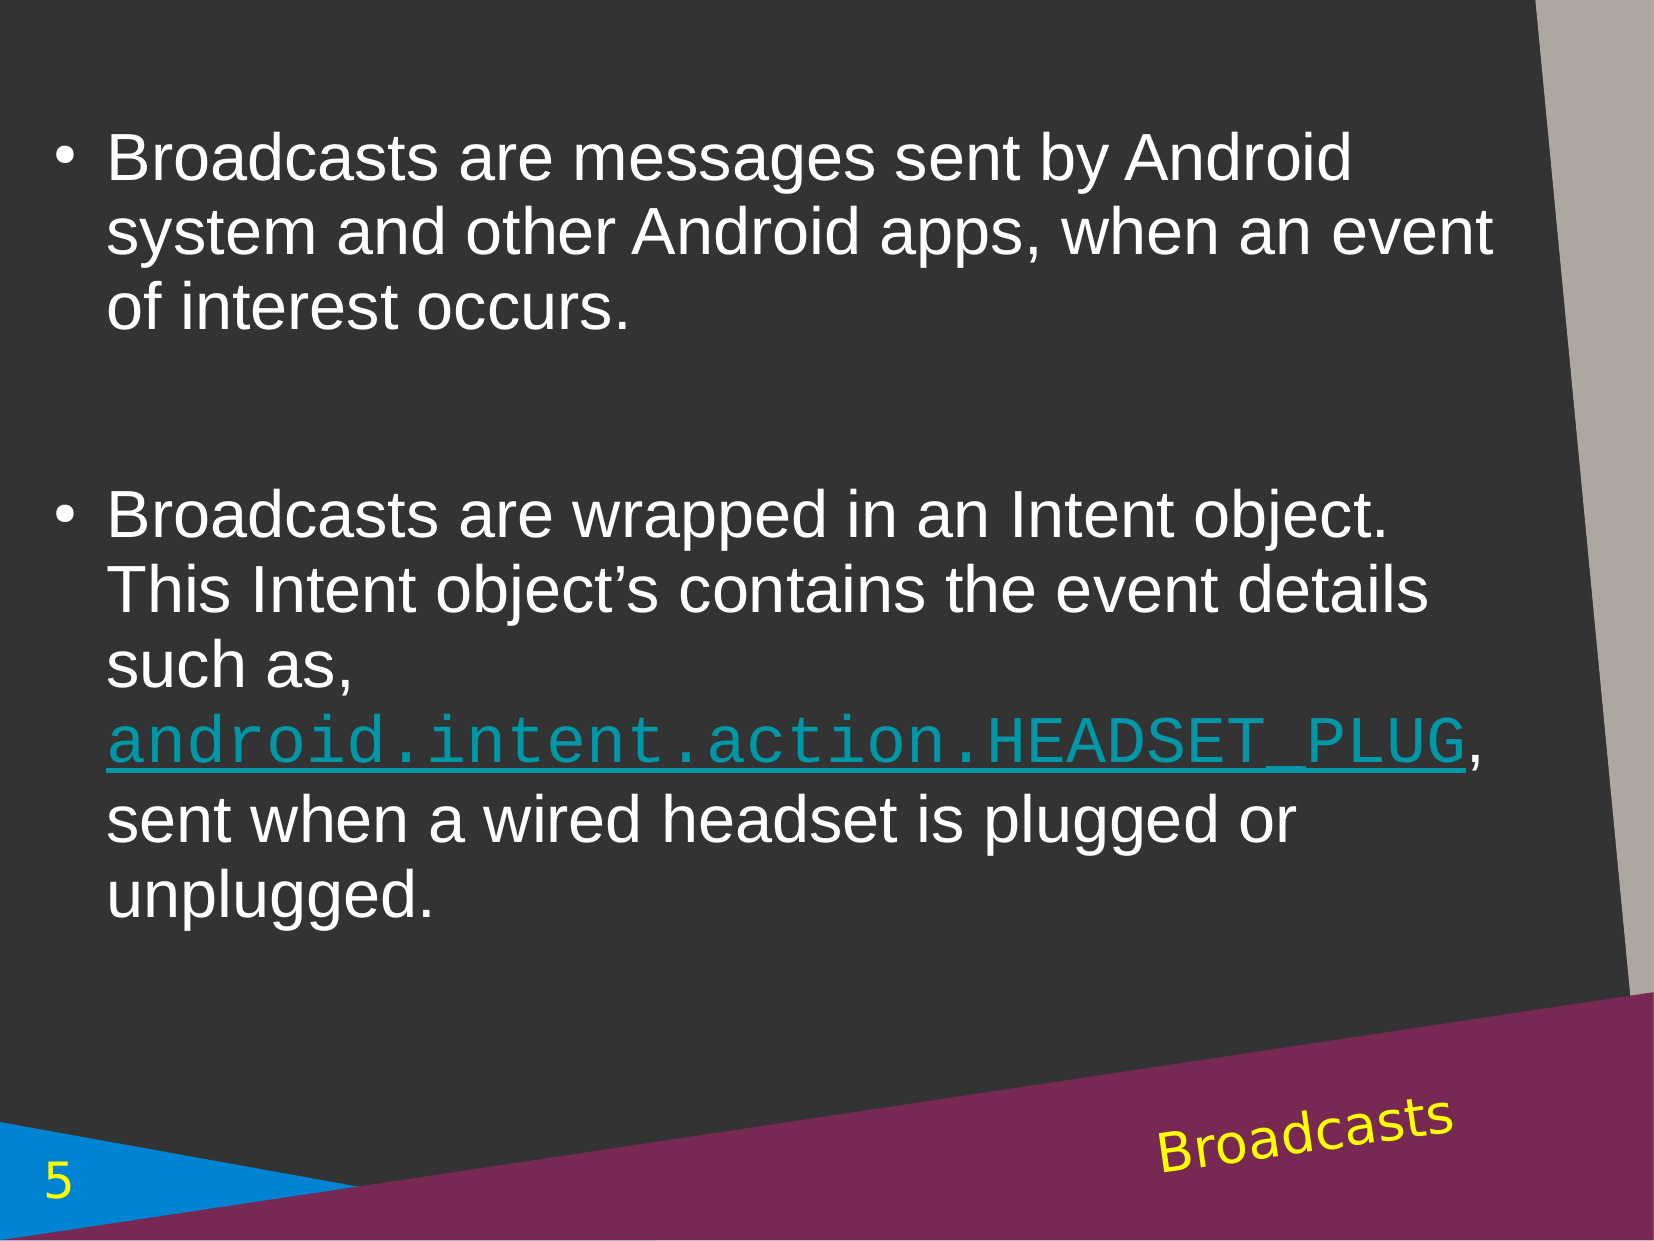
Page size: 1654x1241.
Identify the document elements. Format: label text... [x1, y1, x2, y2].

list Broadcasts are messages sent by Android system and other Android apps, when an event of interest occurs. Broadcasts are wrapped in an Intent object. This Intent object’s contains the event details such as, android.intent.action.HEADSET_PLUG, sent when a wired headset is plugged or unplugged. [35, 59, 1524, 993]
title Broadcasts [956, 995, 1654, 1241]
